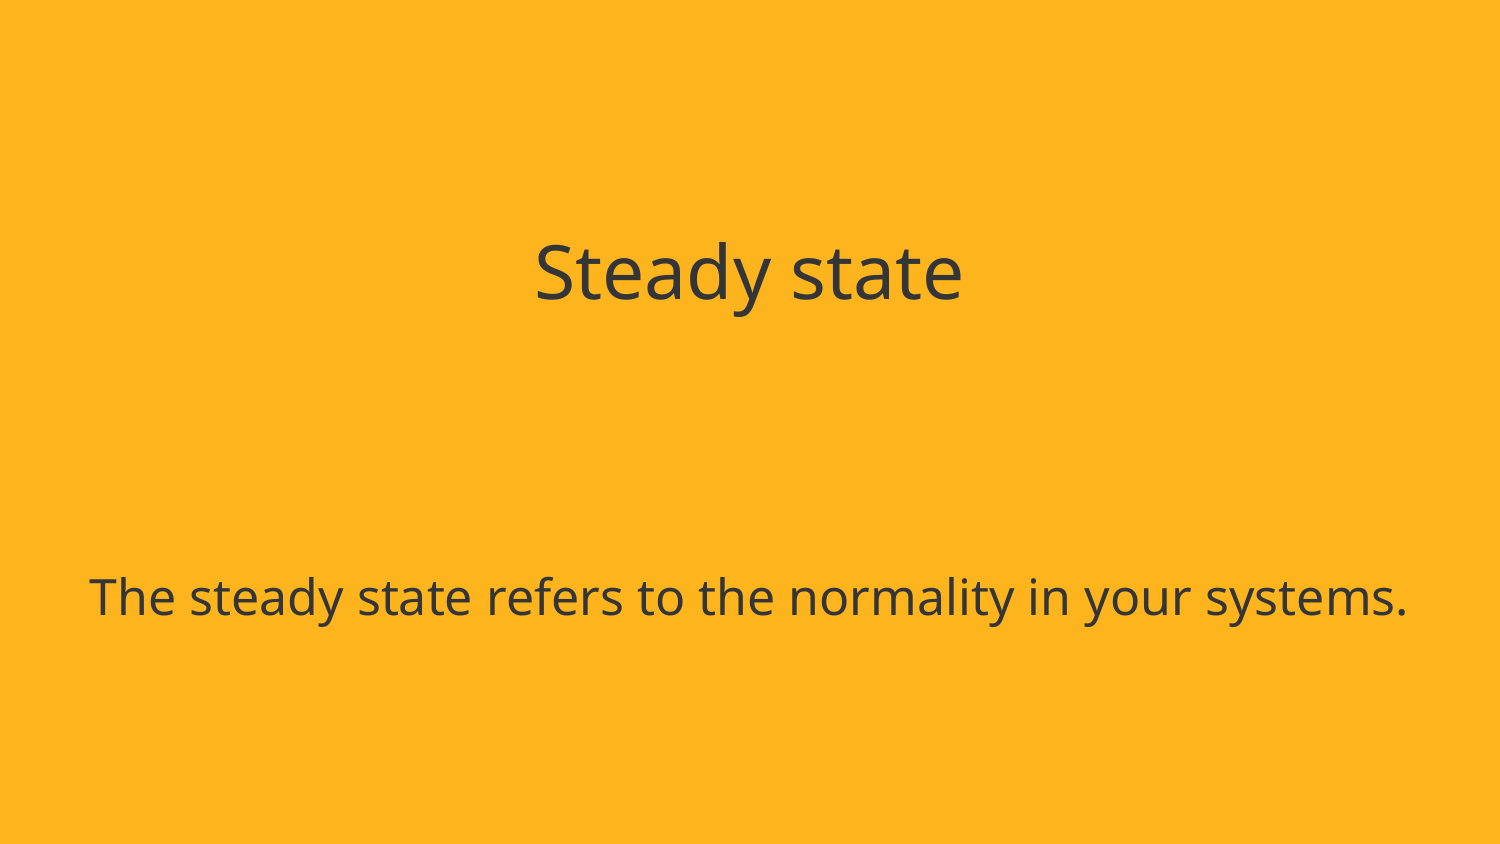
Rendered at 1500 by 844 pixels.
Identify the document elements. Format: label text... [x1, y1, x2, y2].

list The steady state refers to the normality in your systems. [51, 484, 1449, 706]
title Steady state [51, 209, 1449, 341]
